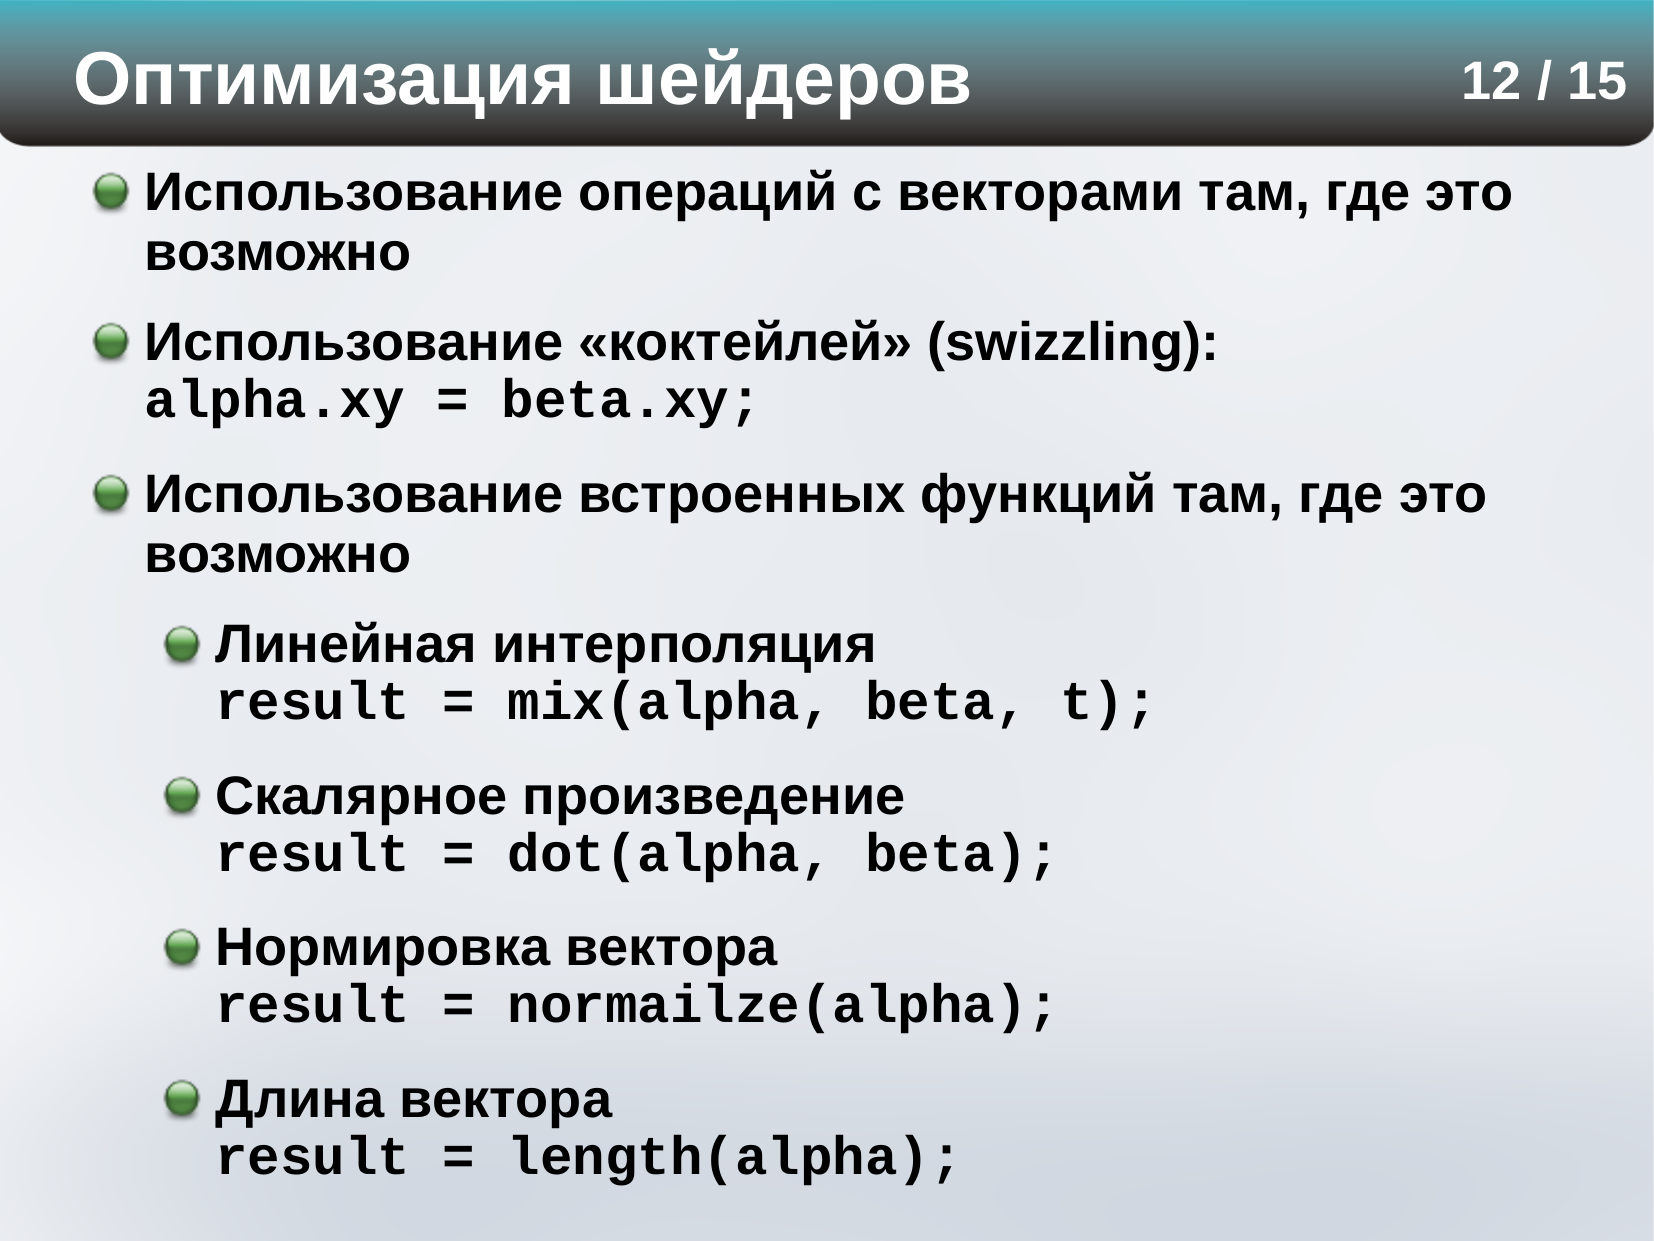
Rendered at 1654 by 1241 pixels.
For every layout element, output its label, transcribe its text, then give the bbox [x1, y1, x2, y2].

text_box <номер> / 15 [1446, 42, 1654, 179]
text_box Использование операций с векторами там, где это возможно Использование «коктейлей» (swizzling): alpha.xy = beta.xy; Использование встроенных функций там, где это возможно Линейная интерполяция result = mix(alpha, beta, t); Скалярное произведение result = dot(alpha, beta); Нормировка вектора result = normailze(alpha); Длина вектора result = length(alpha); [70, 153, 1595, 1198]
picture [0, 0, 1654, 1241]
text_box Оптимизация шейдеров [59, 29, 1418, 129]
